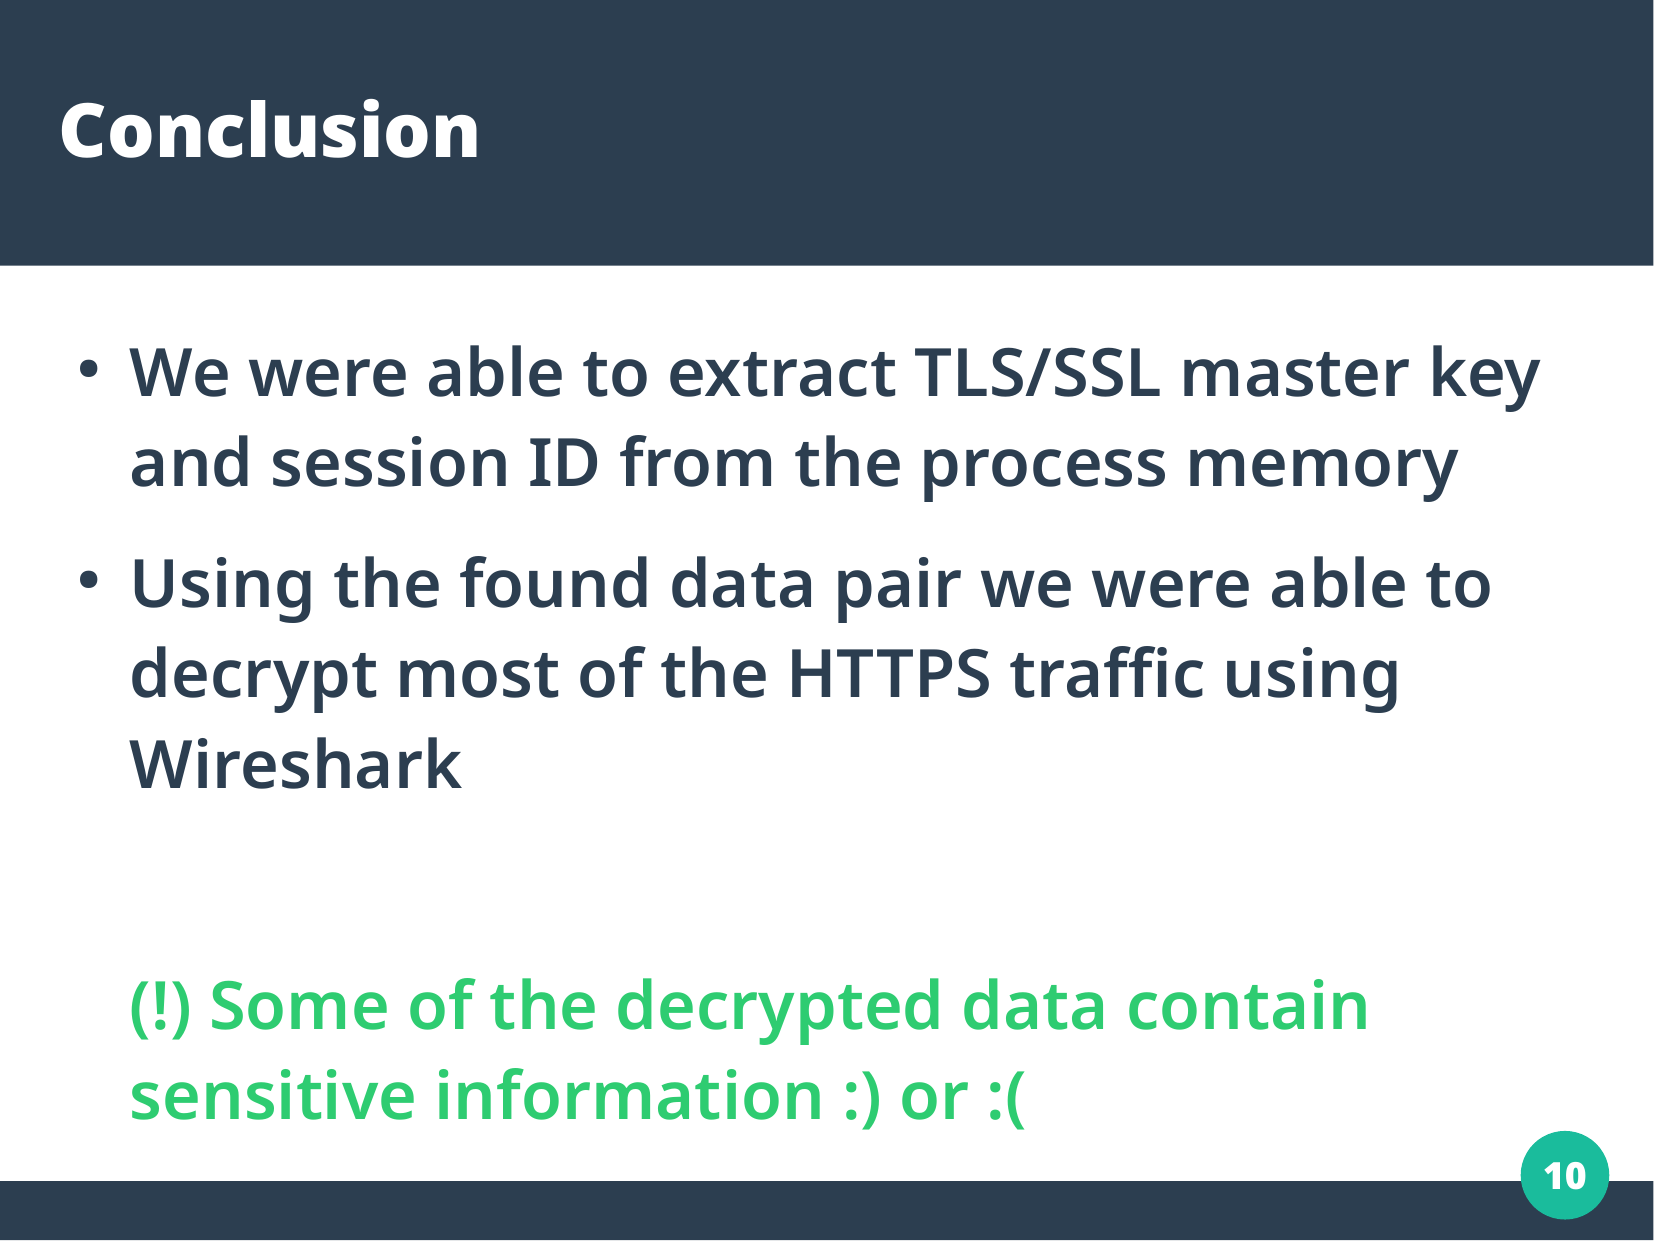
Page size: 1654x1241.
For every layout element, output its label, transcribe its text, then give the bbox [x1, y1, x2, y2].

list We were able to extract TLS/SSL master key and session ID from the process memory Using the found data pair we were able to decrypt most of the HTTPS traffic using Wireshark (!) Some of the decrypted data contain sensitive information :) or :( [59, 324, 1595, 1152]
title Conclusion [59, 49, 1595, 207]
